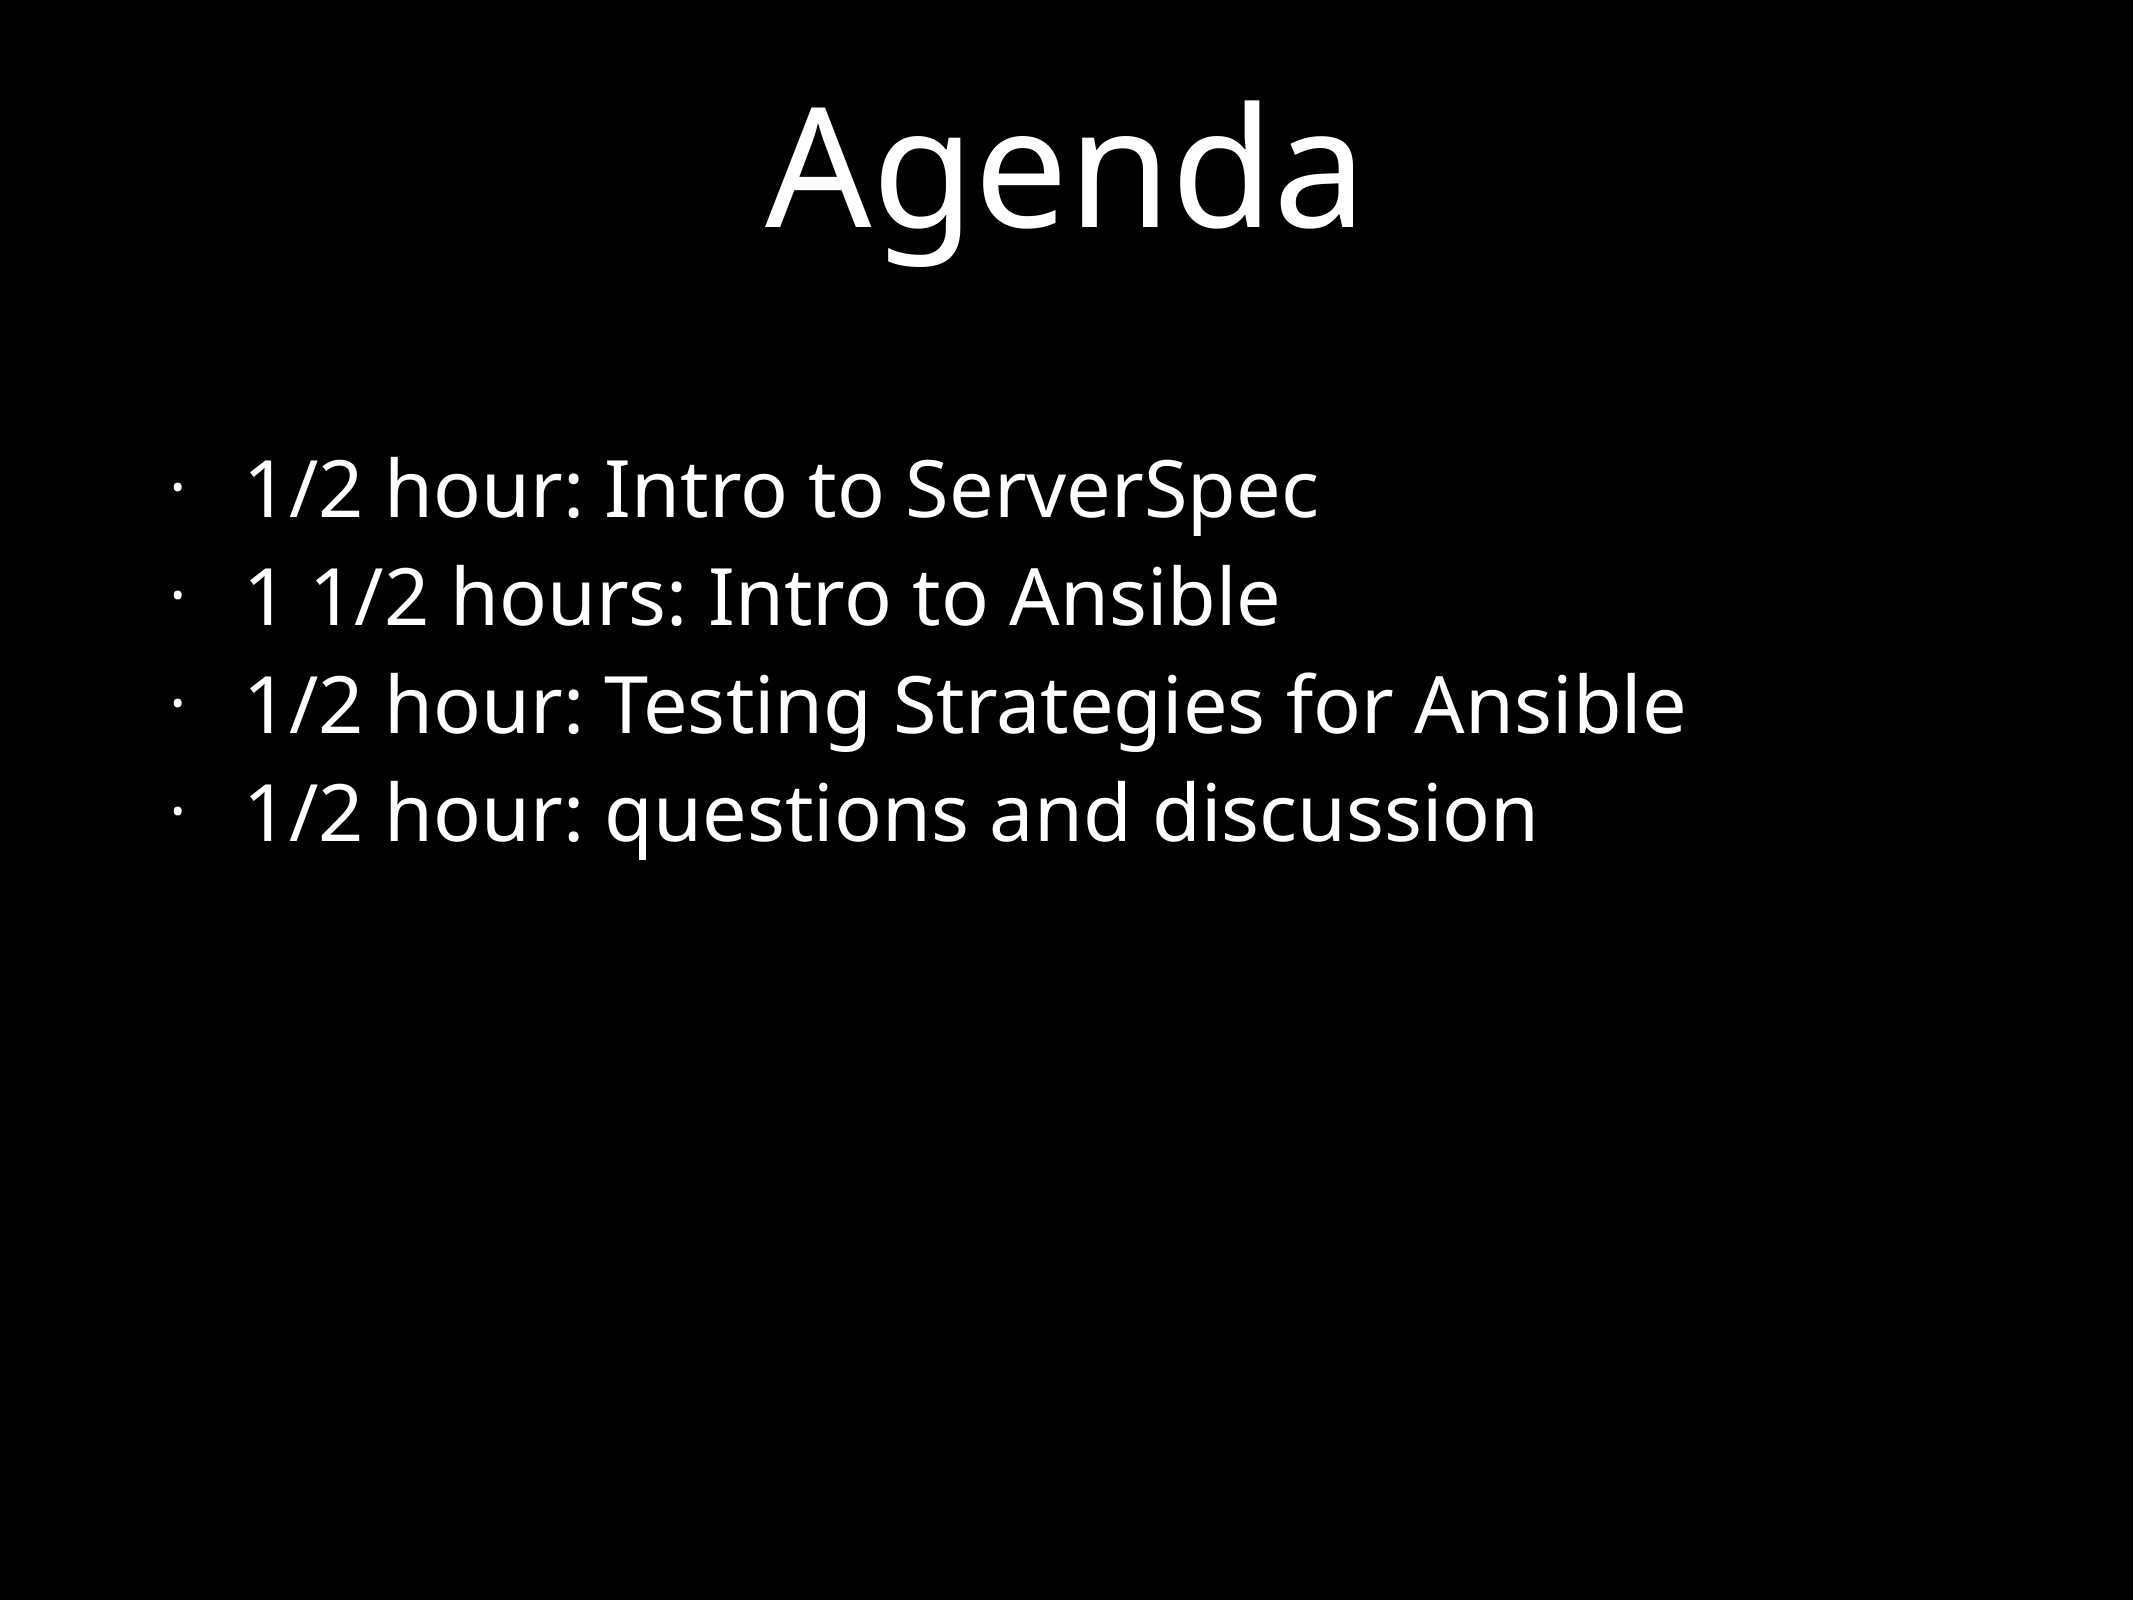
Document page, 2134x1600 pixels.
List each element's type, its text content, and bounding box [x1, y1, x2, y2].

text_box 1/2 hour: Intro to ServerSpec 1 1/2 hours: Intro to Ansible 1/2 hour: Testing Strategies for Ansible 1/2 hour: questions and discussion [156, 425, 1978, 1457]
text_box Agenda [156, 41, 1978, 396]
